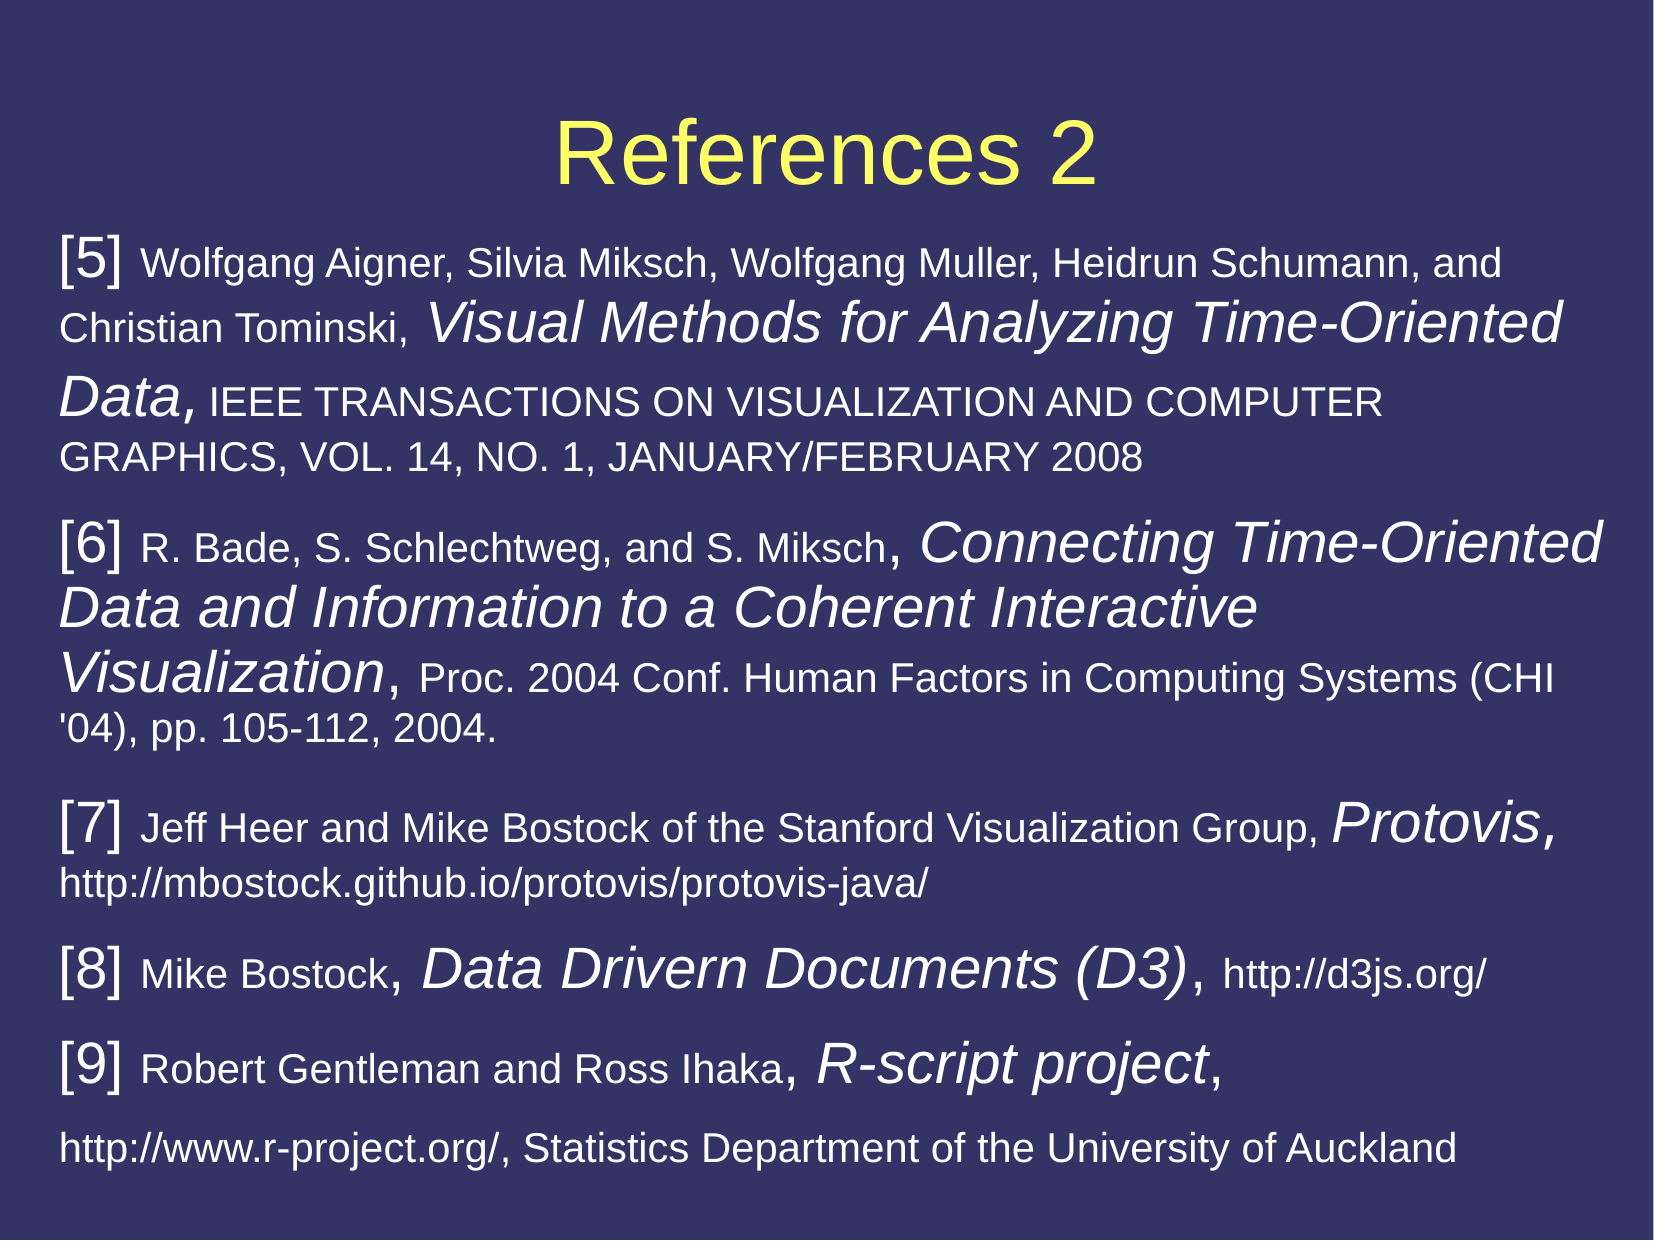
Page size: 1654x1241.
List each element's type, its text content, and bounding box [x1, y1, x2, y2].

title References 2 [82, 49, 1571, 224]
list [5] Wolfgang Aigner, Silvia Miksch, Wolfgang Muller, Heidrun Schumann, and Christian Tominski, Visual Methods for Analyzing Time-Oriented Data, IEEE TRANSACTIONS ON VISUALIZATION AND COMPUTER GRAPHICS, VOL. 14, NO. 1, JANUARY/FEBRUARY 2008 [6] R. Bade, S. Schlechtweg, and S. Miksch, Connecting Time-Oriented Data and Information to a Coherent Interactive Visualization, Proc. 2004 Conf. Human Factors in Computing Systems (CHI '04), pp. 105-112, 2004. [7] Jeff Heer and Mike Bostock of the Stanford Visualization Group, Protovis, http://mbostock.github.io/protovis/protovis-java/ [8] Mike Bostock, Data Drivern Documents (D3), http://d3js.org/ [9] Robert Gentleman and Ross Ihaka, R-script project, http://www.r-project.org/, Statistics Department of the University of Auckland [58, 224, 1619, 1241]
